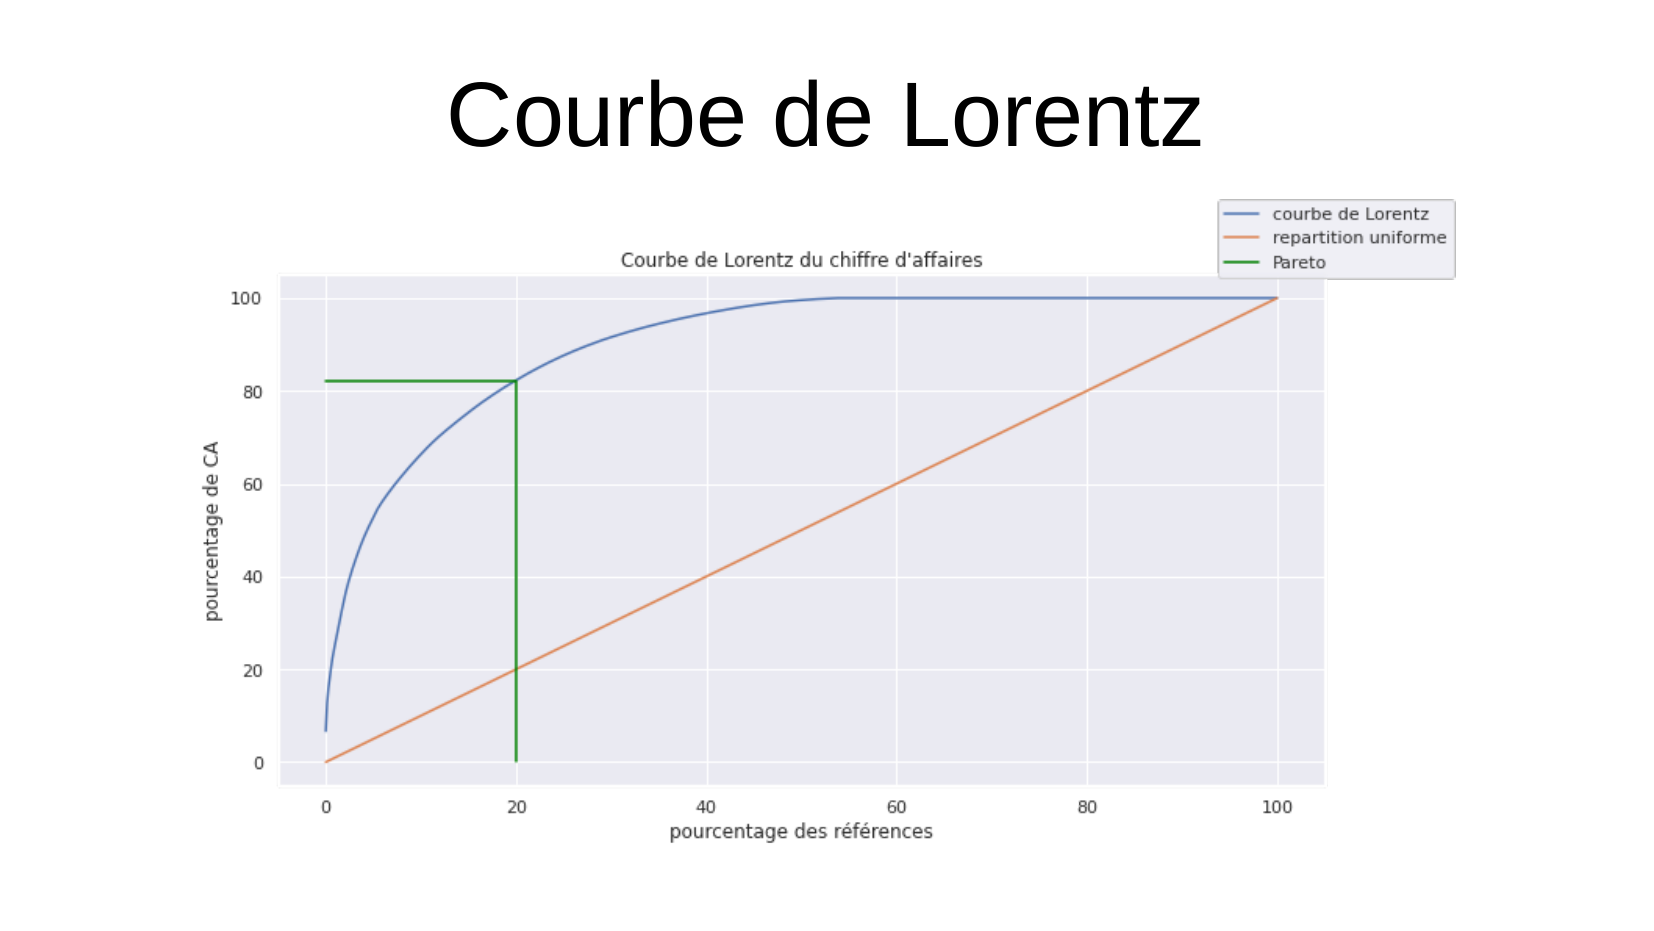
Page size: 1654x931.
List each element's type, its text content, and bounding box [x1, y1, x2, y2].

title Courbe de Lorentz [82, 37, 1571, 193]
picture [193, 192, 1462, 854]
